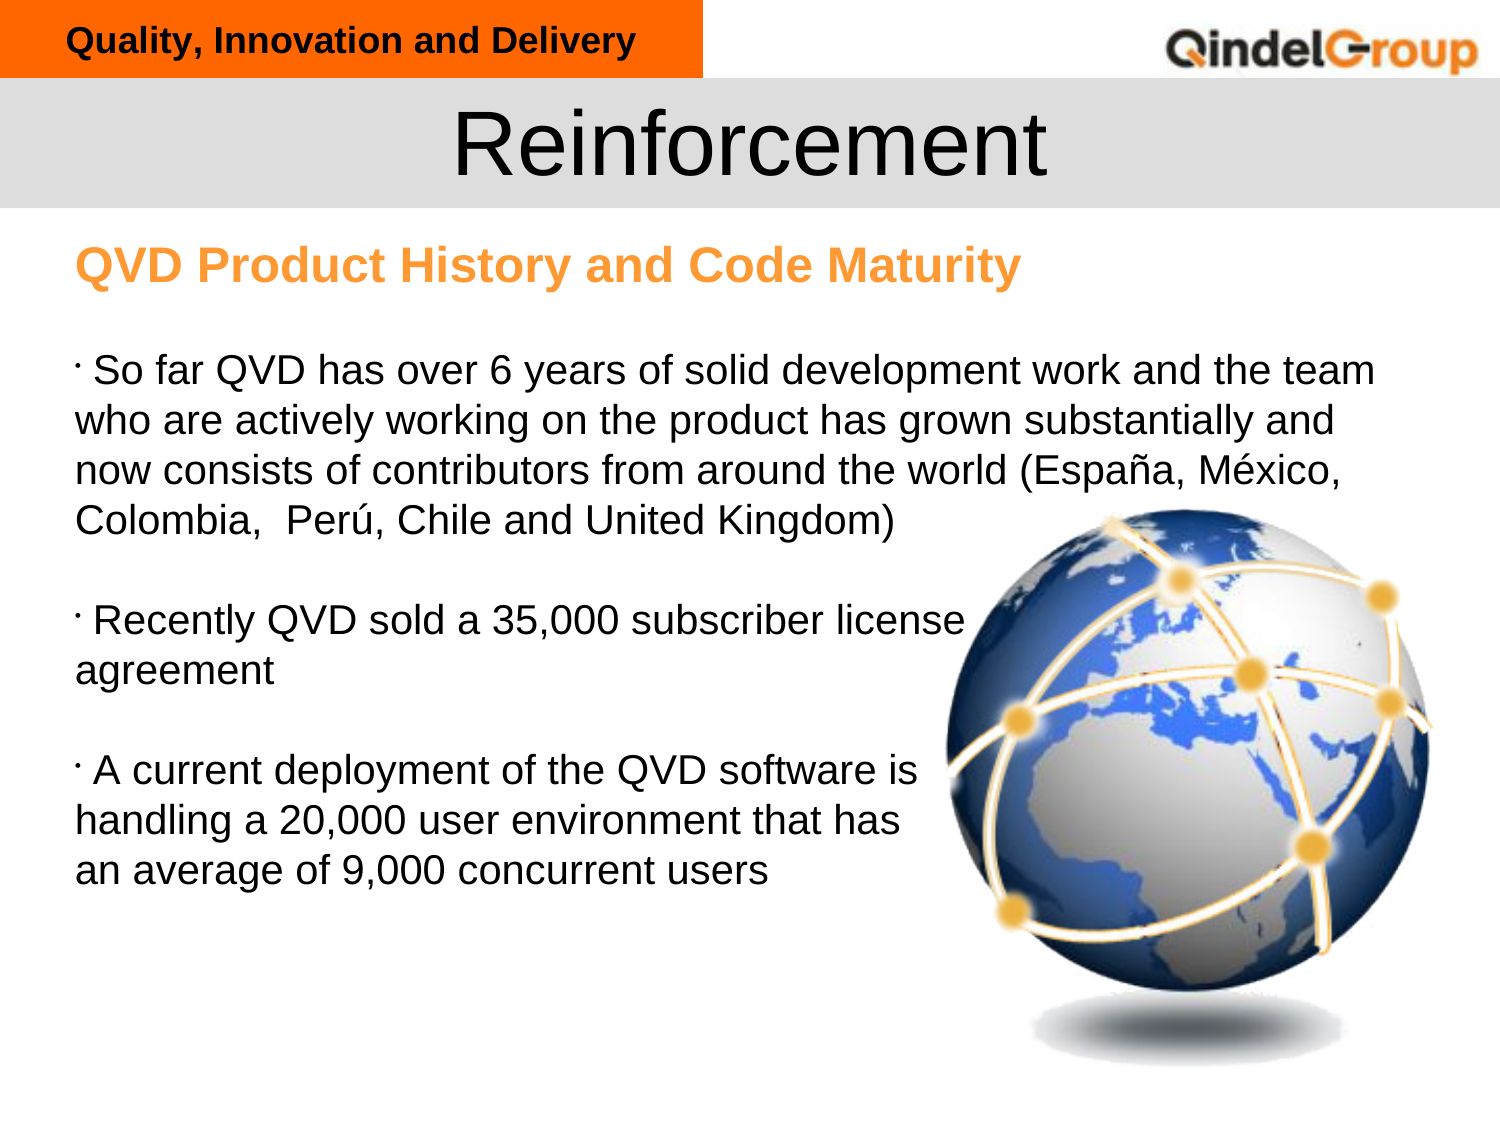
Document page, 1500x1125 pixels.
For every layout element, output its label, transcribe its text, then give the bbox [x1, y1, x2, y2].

picture [877, 479, 1495, 1105]
title Reinforcement [75, 45, 1426, 224]
picture [1163, 23, 1481, 78]
text_box QVD Product History and Code Maturity So far QVD has over 6 years of solid development work and the team who are actively working on the product has grown substantially and now consists of contributors from around the world (España, México, Colombia, Perú, Chile and United Kingdom) Recently QVD sold a 35,000 subscriber license agreement A current deployment of the QVD software is handling a 20,000 user environment that has an average of 9,000 concurrent users [60, 224, 1426, 901]
